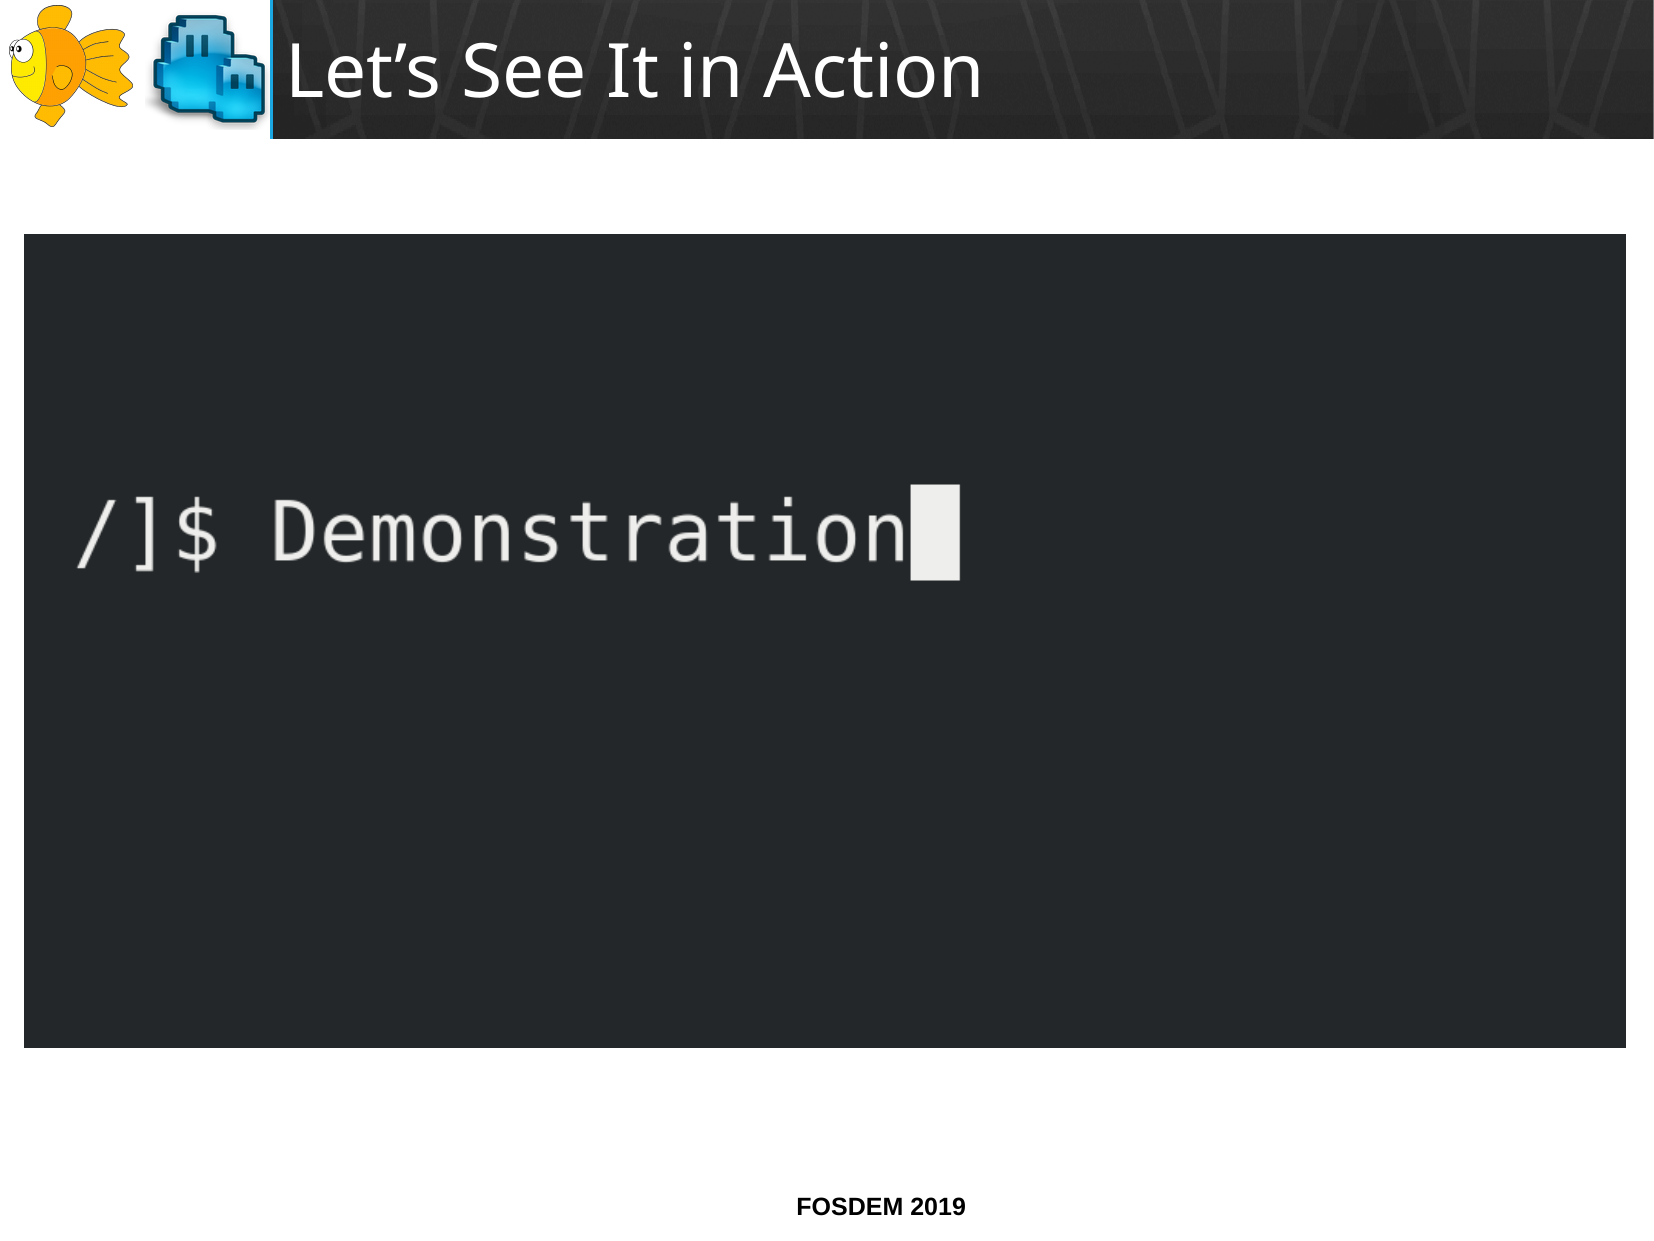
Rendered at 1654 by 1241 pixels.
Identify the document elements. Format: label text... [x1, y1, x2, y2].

picture [145, 0, 1654, 139]
picture [24, 234, 1626, 1048]
picture [9, 5, 133, 127]
title Let’s See It in Action [285, 11, 1653, 126]
